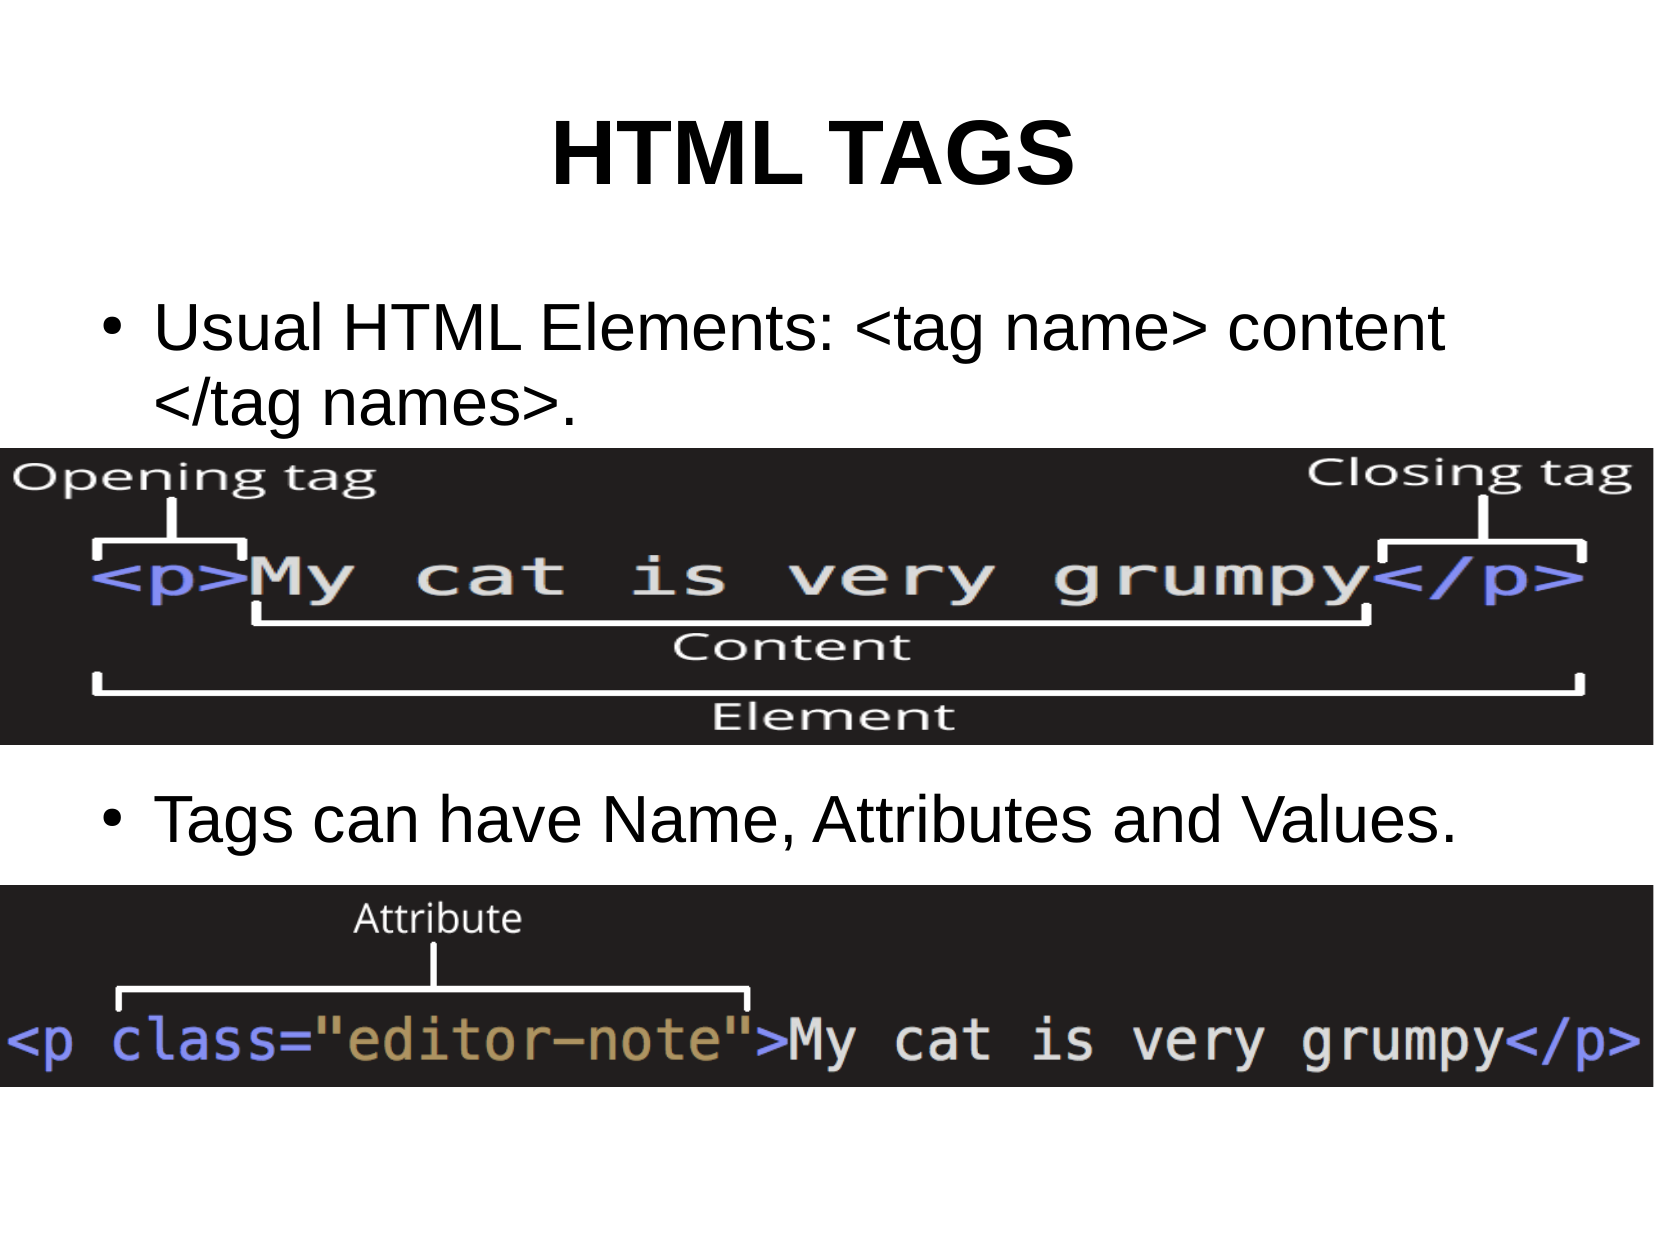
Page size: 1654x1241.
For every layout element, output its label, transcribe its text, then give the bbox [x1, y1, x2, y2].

title HTML TAGS [82, 49, 1571, 257]
picture [0, 448, 1654, 745]
list Usual HTML Elements: <tag name> content </tag names>. Tags can have Name, Attributes and Values. [82, 290, 1571, 448]
list Usual HTML Elements: <tag name> content </tag names>. Tags can have Name, Attributes and Values. [82, 745, 1571, 885]
picture [0, 885, 1654, 1087]
